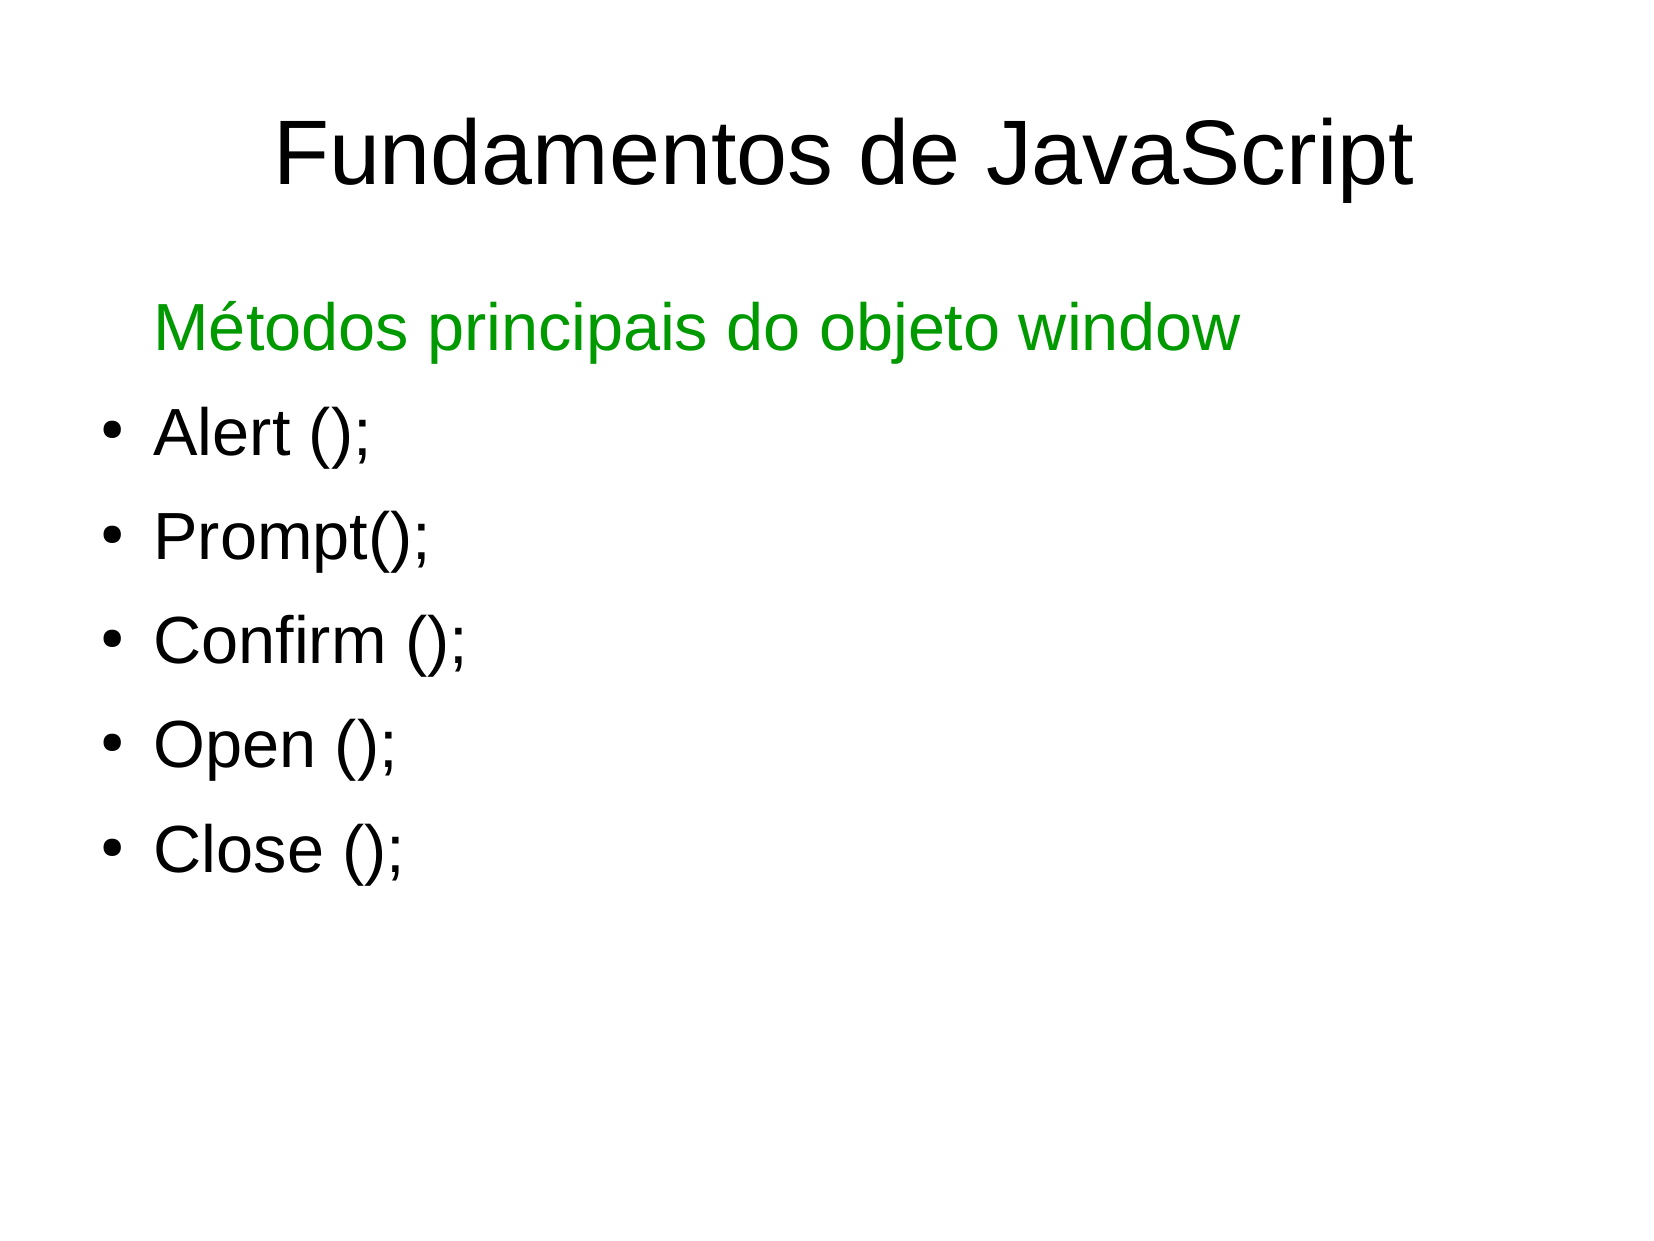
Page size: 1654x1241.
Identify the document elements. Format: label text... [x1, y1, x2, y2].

list Métodos principais do objeto window Alert (); Prompt(); Confirm (); Open (); Close (); [82, 290, 1571, 1010]
title Fundamentos de JavaScript [82, 49, 1571, 257]
